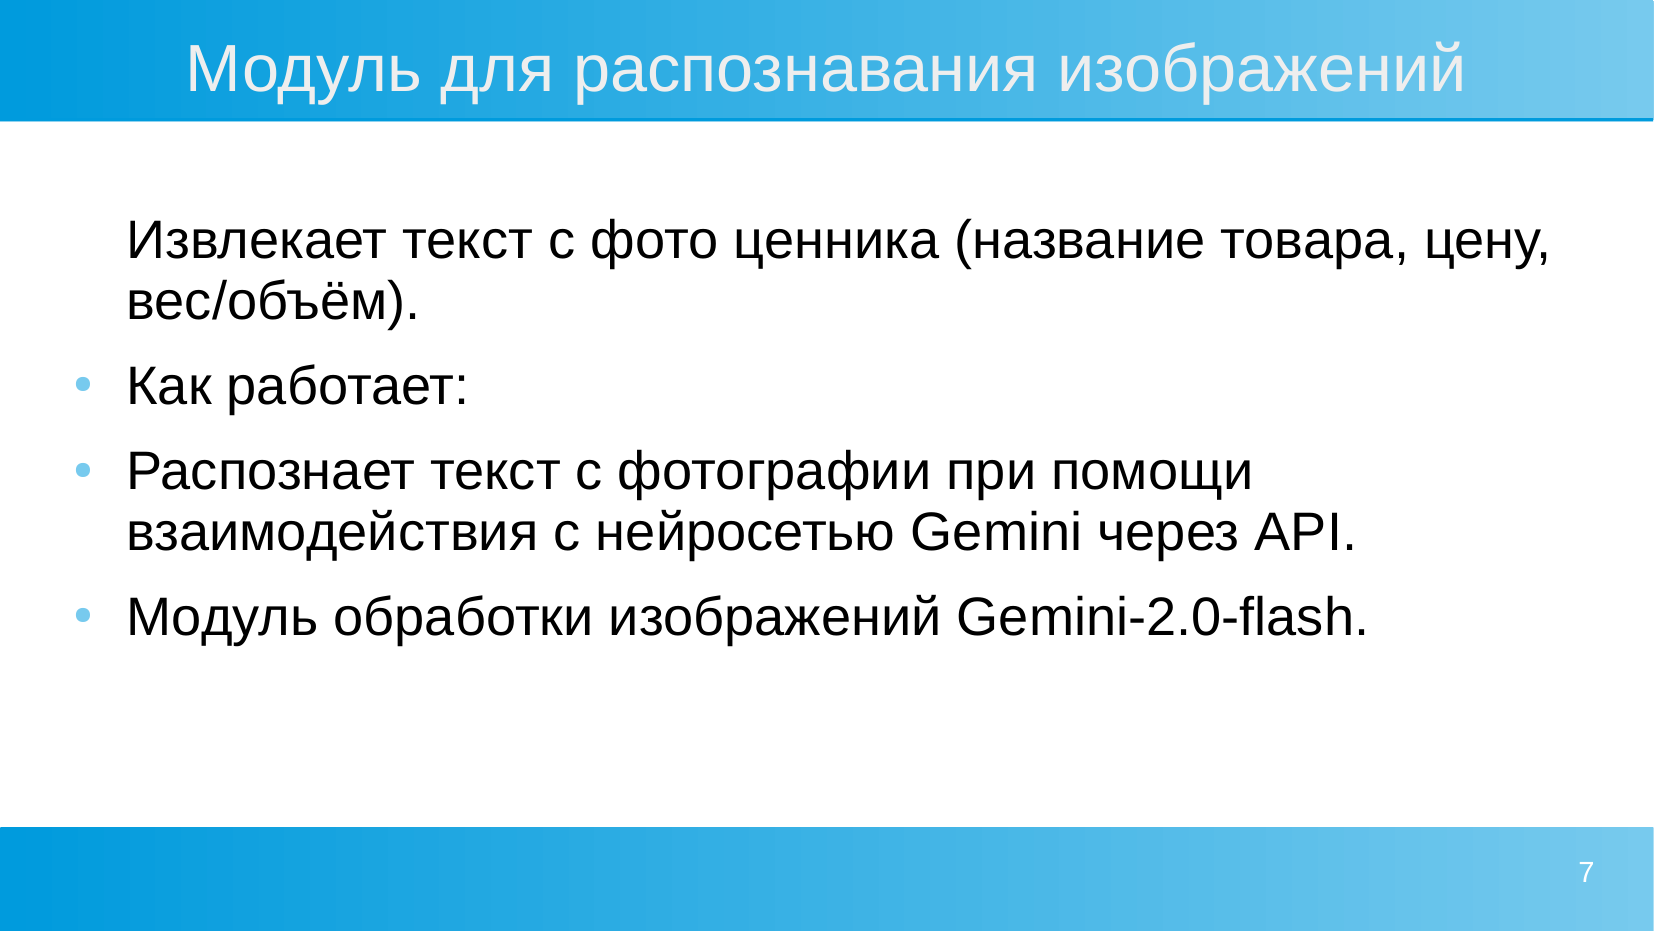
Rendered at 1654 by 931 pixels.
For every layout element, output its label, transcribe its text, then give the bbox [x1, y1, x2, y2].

list Извлекает текст с фото ценника (название товара, цену, вес/объём). Как работает: Распознает текст с фотографии при помощи взаимодействия с нейросетью Gemini через API. Модуль обработки изображений Gemini-2.0-flash. [55, 124, 1592, 775]
title Модуль для распознавания изображений [59, 29, 1595, 108]
